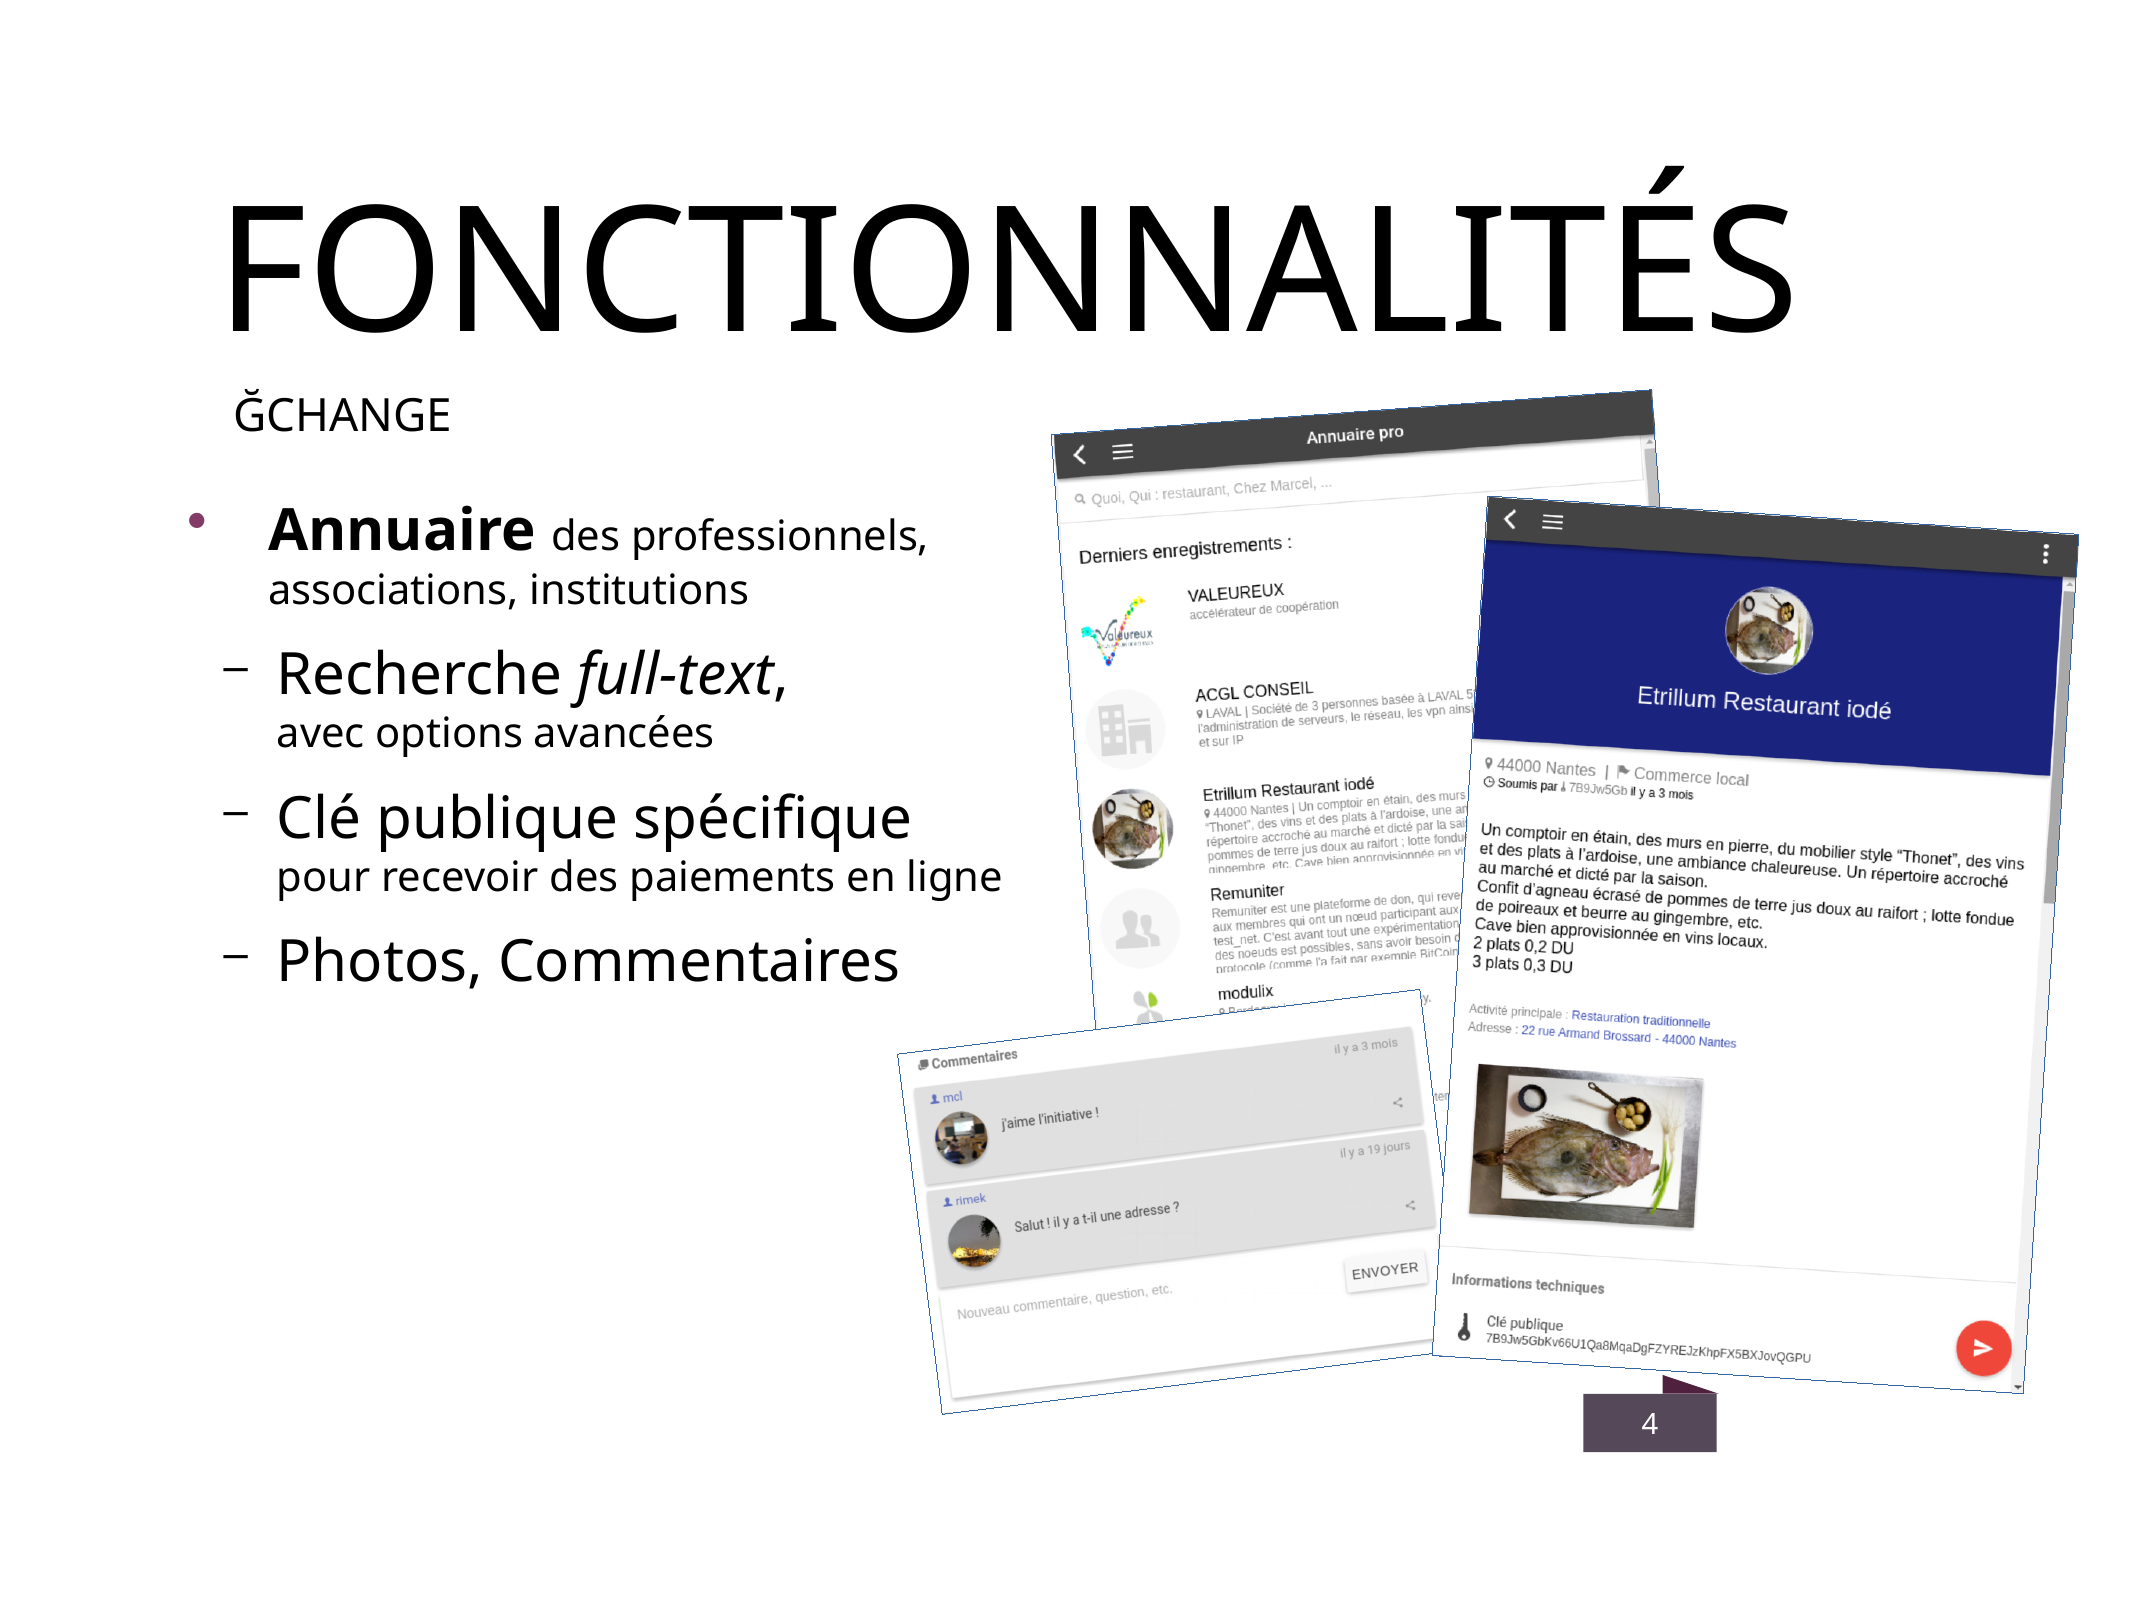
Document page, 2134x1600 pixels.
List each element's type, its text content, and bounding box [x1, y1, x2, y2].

list Annuaire des professionnels, associations, institutions Recherche full-text, avec options avancées Clé publique spécifique pour recevoir des paiements en ligne Photos, Commentaires [126, 484, 1095, 1371]
picture [897, 389, 2079, 1415]
list 4 [1583, 1393, 1717, 1453]
list Ğchange [225, 370, 1063, 457]
title FONCTIONNALITéS [208, 120, 1925, 403]
